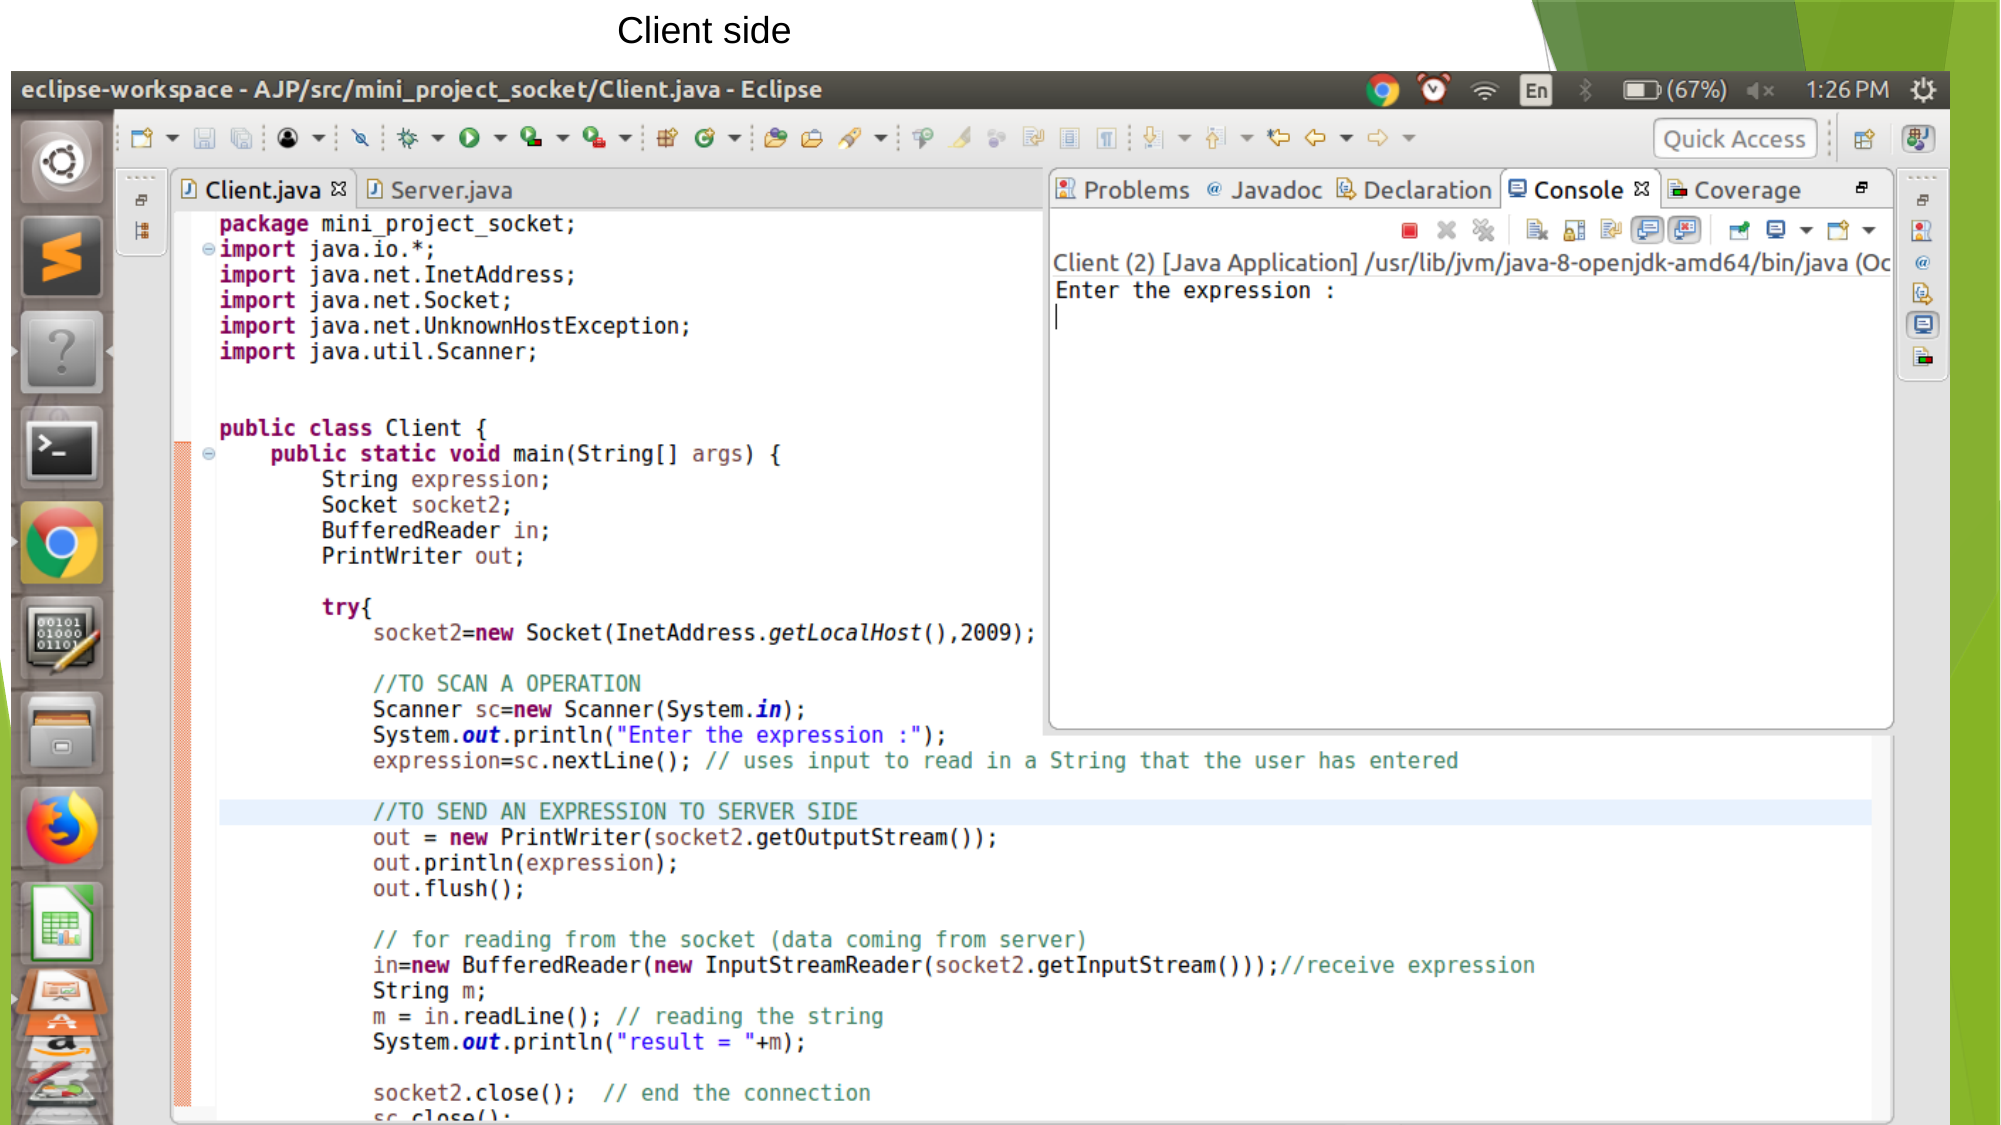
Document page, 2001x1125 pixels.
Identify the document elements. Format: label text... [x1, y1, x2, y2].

text_box Client side [602, 2, 1453, 60]
picture [11, 71, 1950, 1125]
